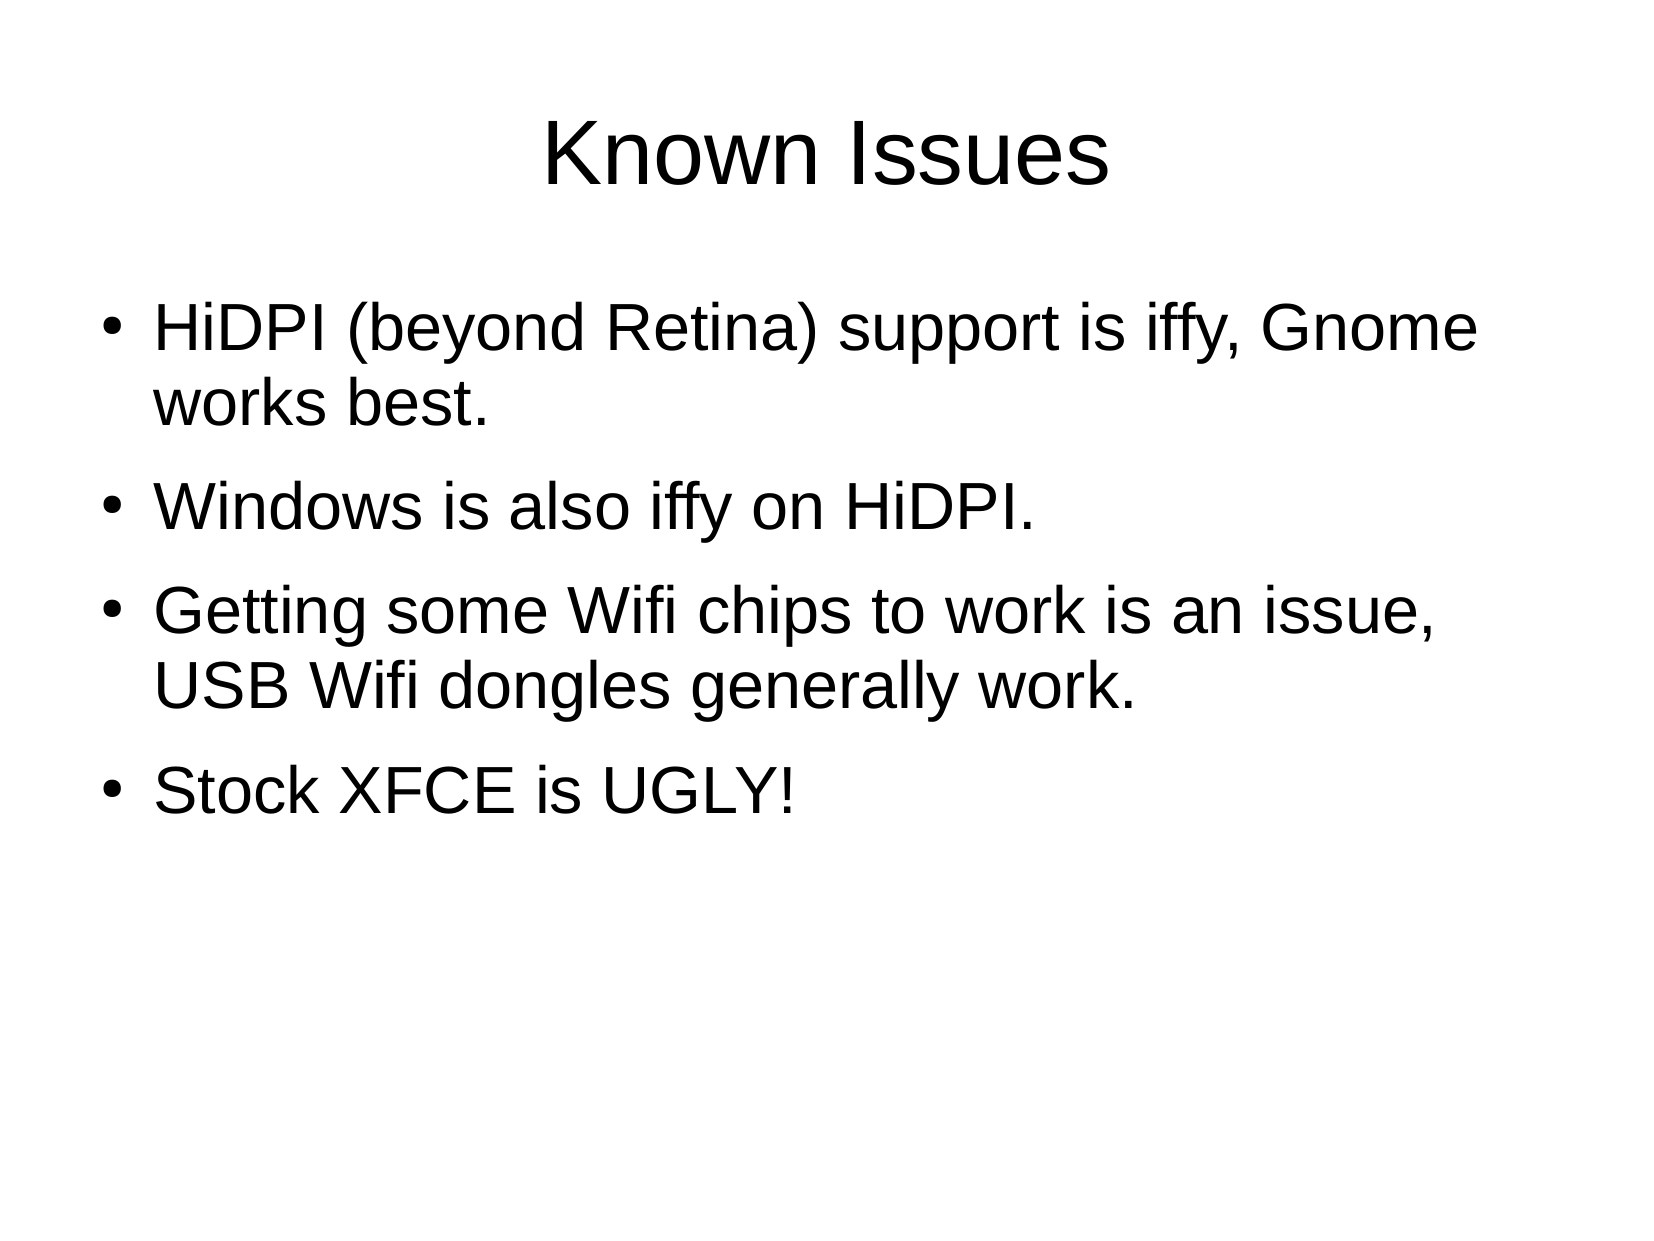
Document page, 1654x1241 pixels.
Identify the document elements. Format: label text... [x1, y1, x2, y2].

list HiDPI (beyond Retina) support is iffy, Gnome works best. Windows is also iffy on HiDPI. Getting some Wifi chips to work is an issue, USB Wifi dongles generally work. Stock XFCE is UGLY! [82, 290, 1571, 1010]
title Known Issues [82, 49, 1571, 257]
